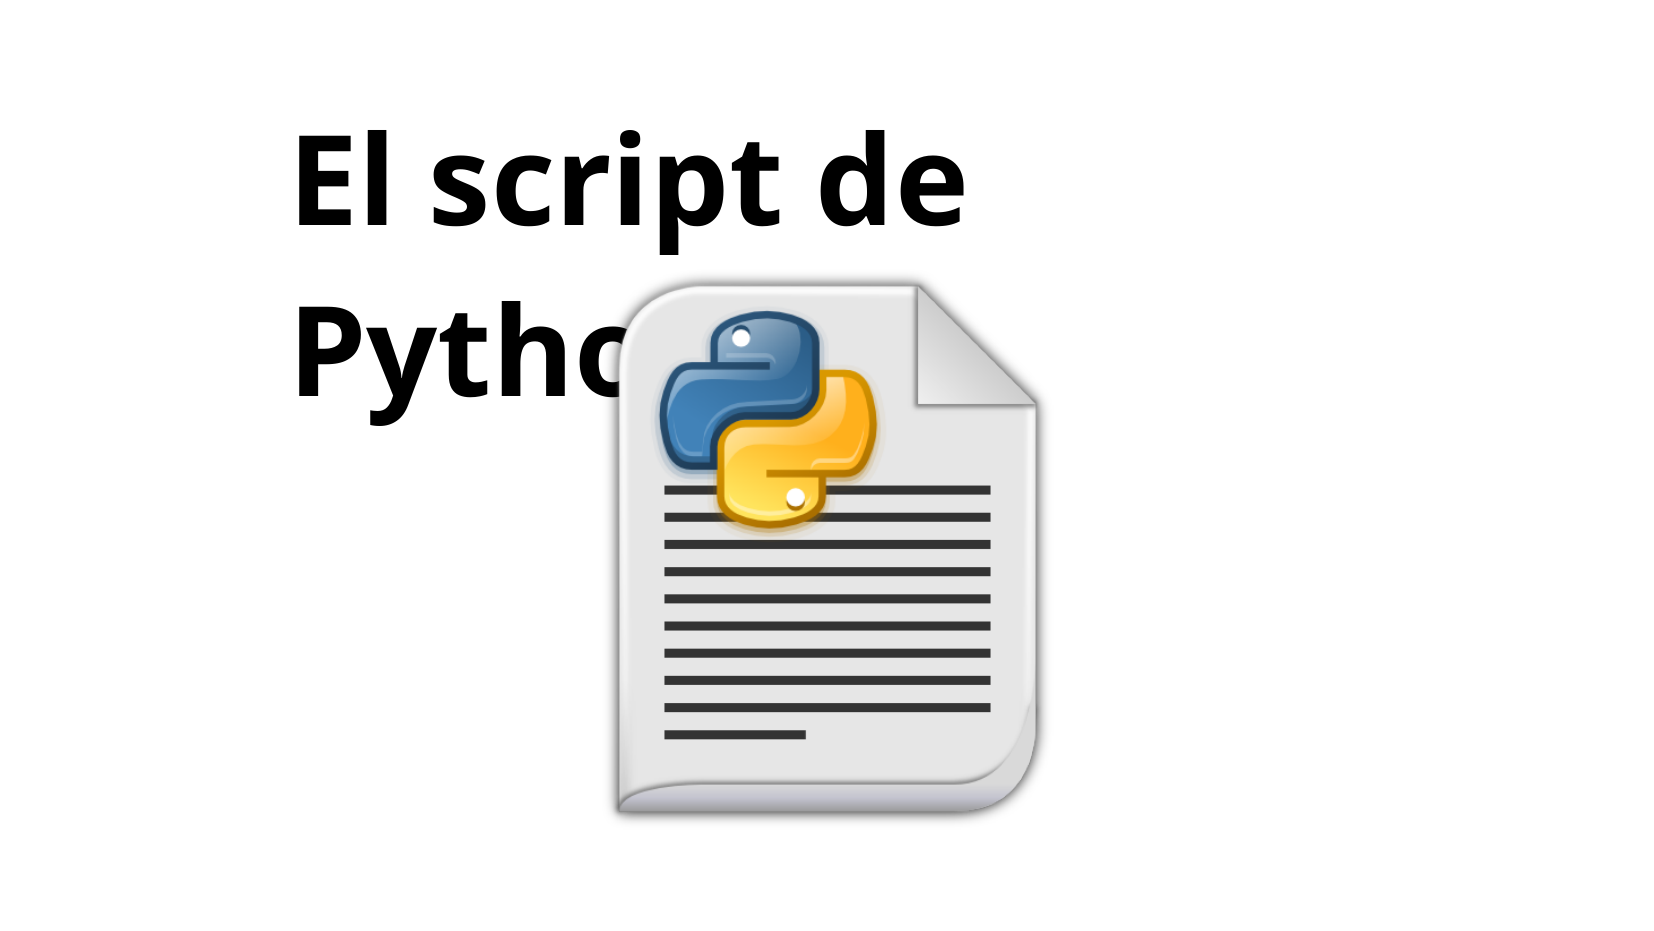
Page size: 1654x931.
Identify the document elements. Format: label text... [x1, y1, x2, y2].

text_box El script de Python [273, 84, 1381, 232]
picture [600, 267, 1054, 830]
